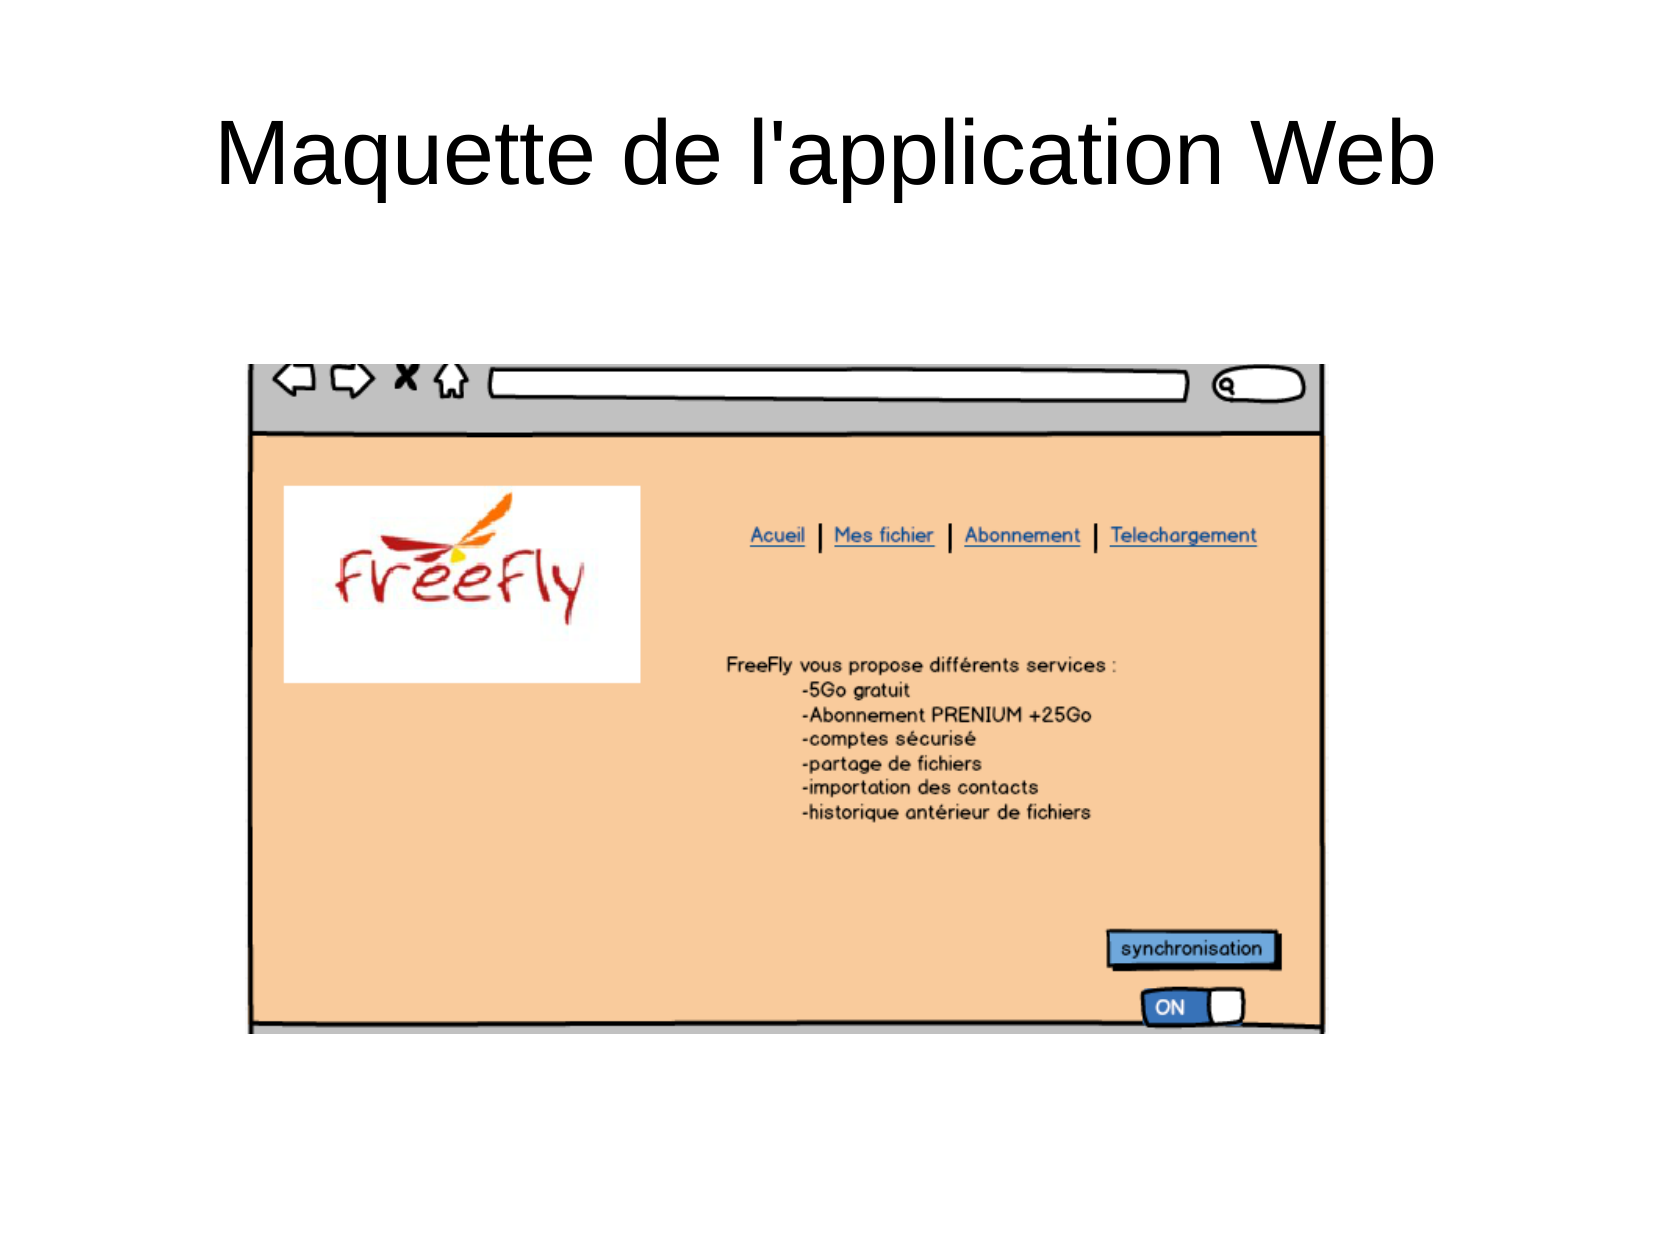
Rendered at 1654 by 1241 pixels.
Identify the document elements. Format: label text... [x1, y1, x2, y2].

picture [245, 364, 1329, 1034]
title Maquette de l'application Web [82, 49, 1571, 257]
